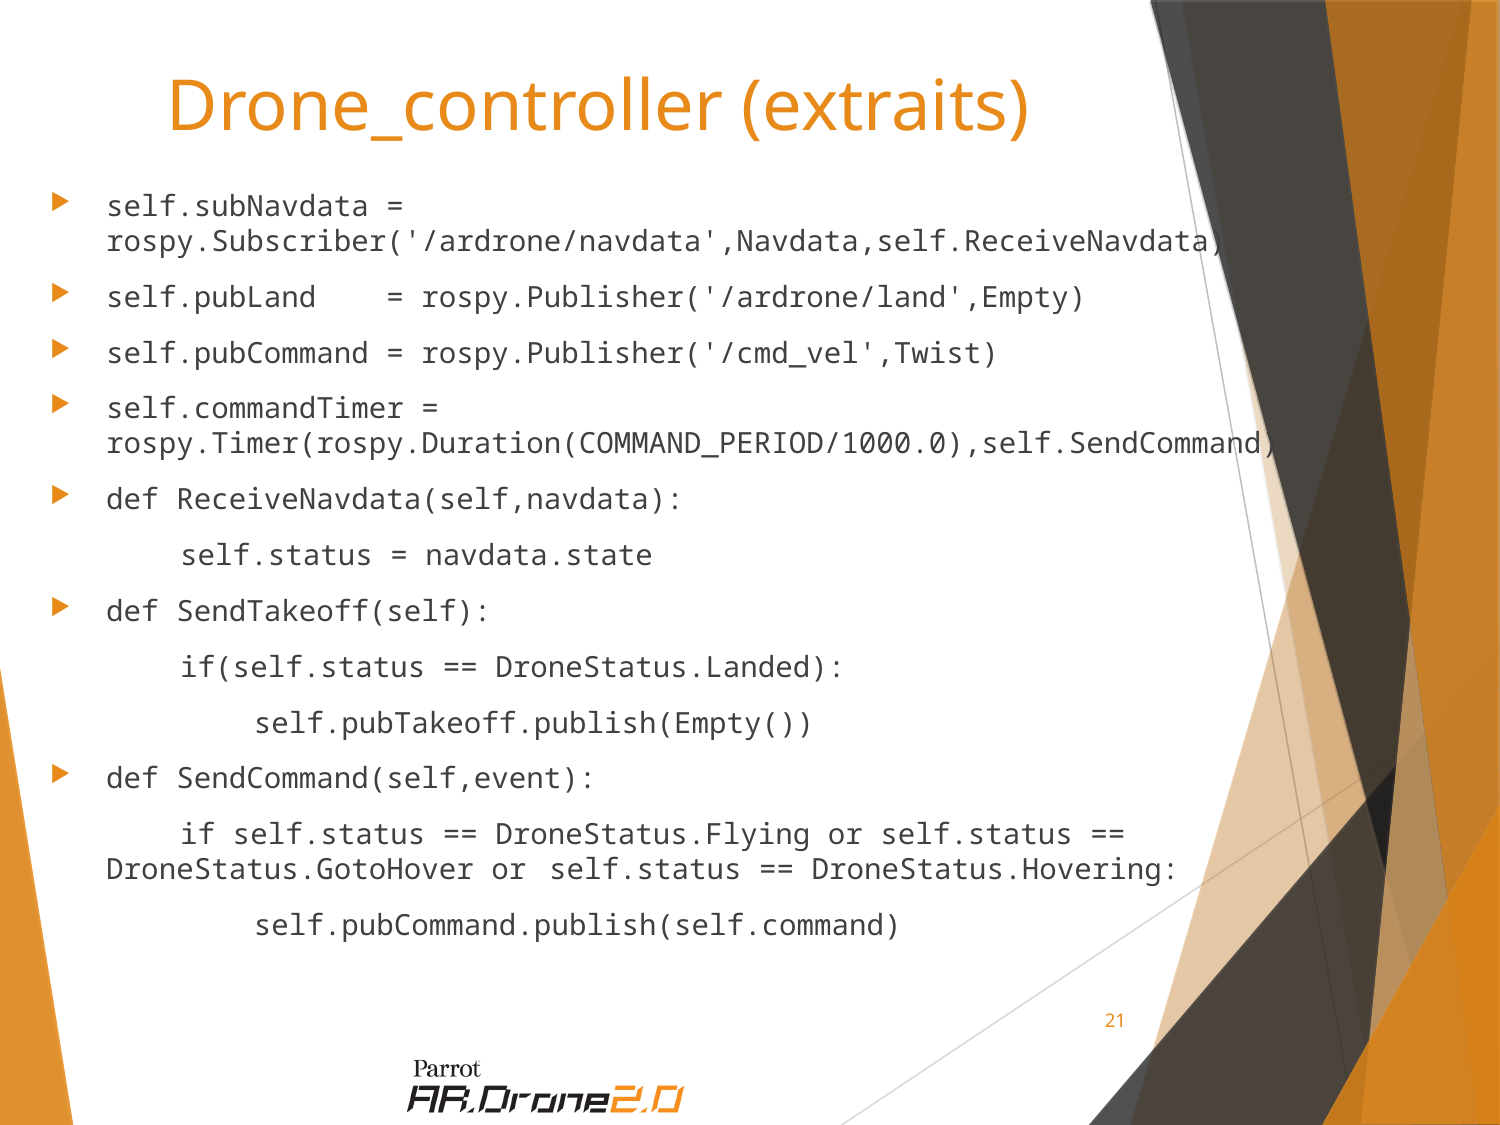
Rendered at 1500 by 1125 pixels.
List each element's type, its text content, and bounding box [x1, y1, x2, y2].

title Drone_controller (extraits) [0, 52, 1198, 153]
slide_number <numéro> [1057, 991, 1142, 1051]
picture [394, 1051, 690, 1125]
list self.subNavdata = rospy.Subscriber('/ardrone/navdata',Navdata,self.ReceiveNavdata) self.pubLand = rospy.Publisher('/ardrone/land',Empty) self.pubCommand = rospy.Publisher('/cmd_vel',Twist) self.commandTimer = rospy.Timer(rospy.Duration(COMMAND_PERIOD/1000.0),self.SendCommand) def ReceiveNavdata(self,navdata): self.status = navdata.state def SendTakeoff(self): if(self.status == DroneStatus.Landed): self.pubTakeoff.publish(Empty()) def SendCommand(self,event): if self.status == DroneStatus.Flying or self.status == DroneStatus.GotoHover or self.status == DroneStatus.Hovering: self.pubCommand.publish(self.command) [35, 179, 1310, 1018]
